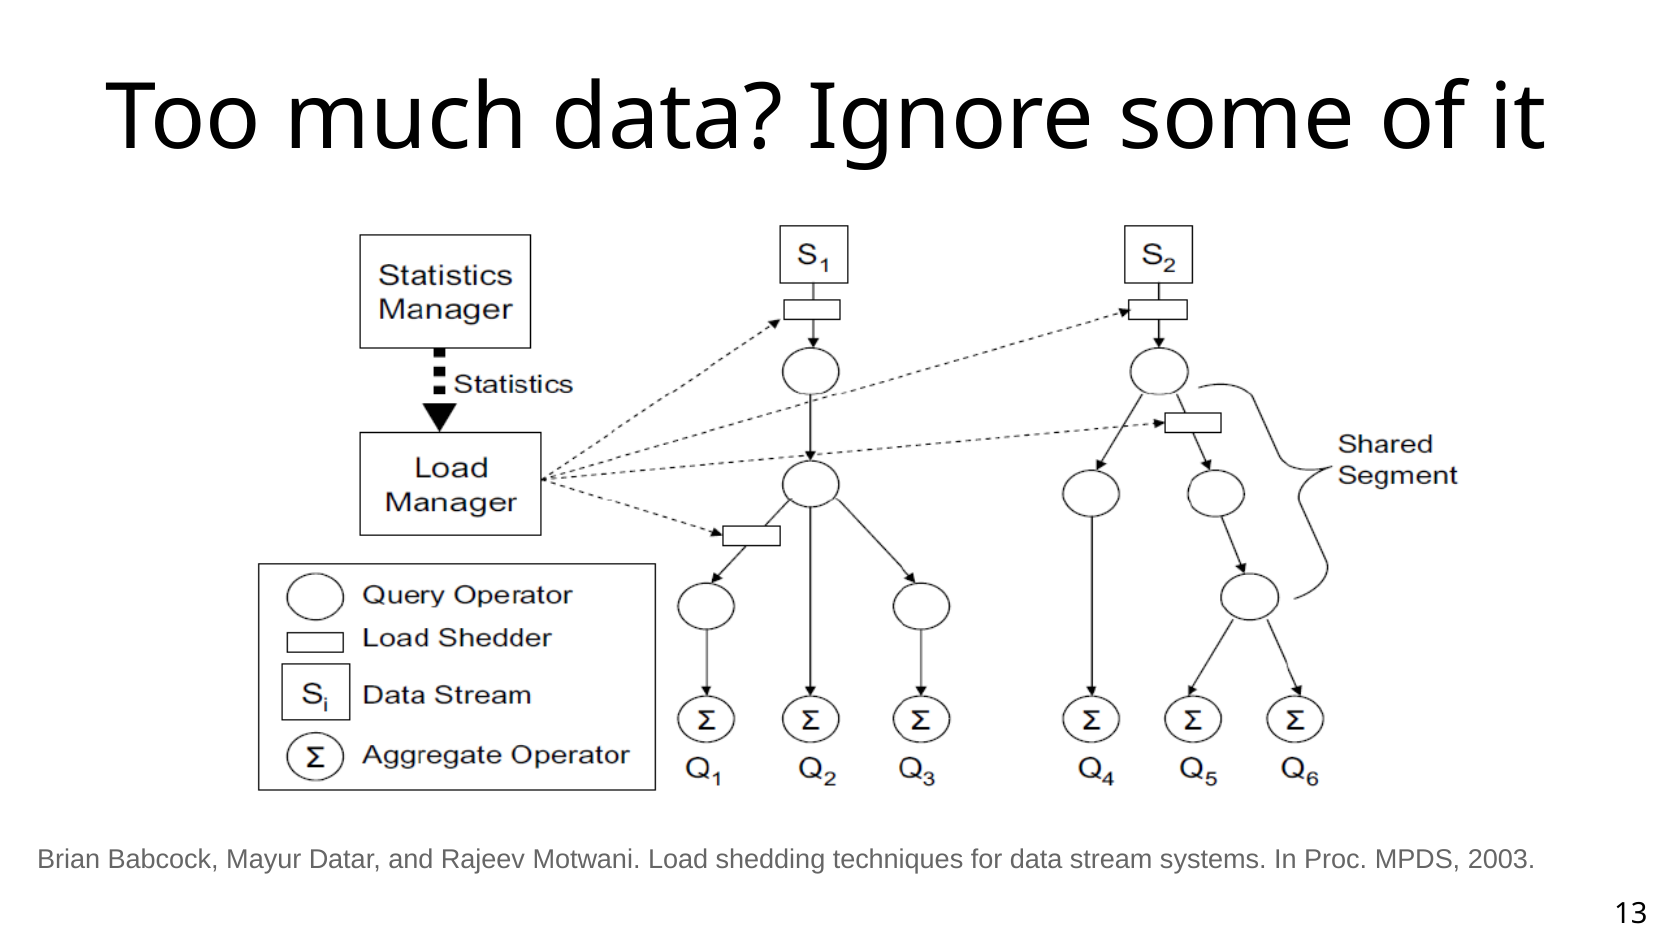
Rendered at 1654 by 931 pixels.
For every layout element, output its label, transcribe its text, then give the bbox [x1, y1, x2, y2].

picture [201, 185, 1491, 823]
text_box Brian Babcock, Mayur Datar, and Rajeev Motwani. Load shedding techniques for data stream systems. In Proc. MPDS, 2003. [22, 836, 1632, 917]
title Too much data? Ignore some of it [82, 1, 1571, 226]
